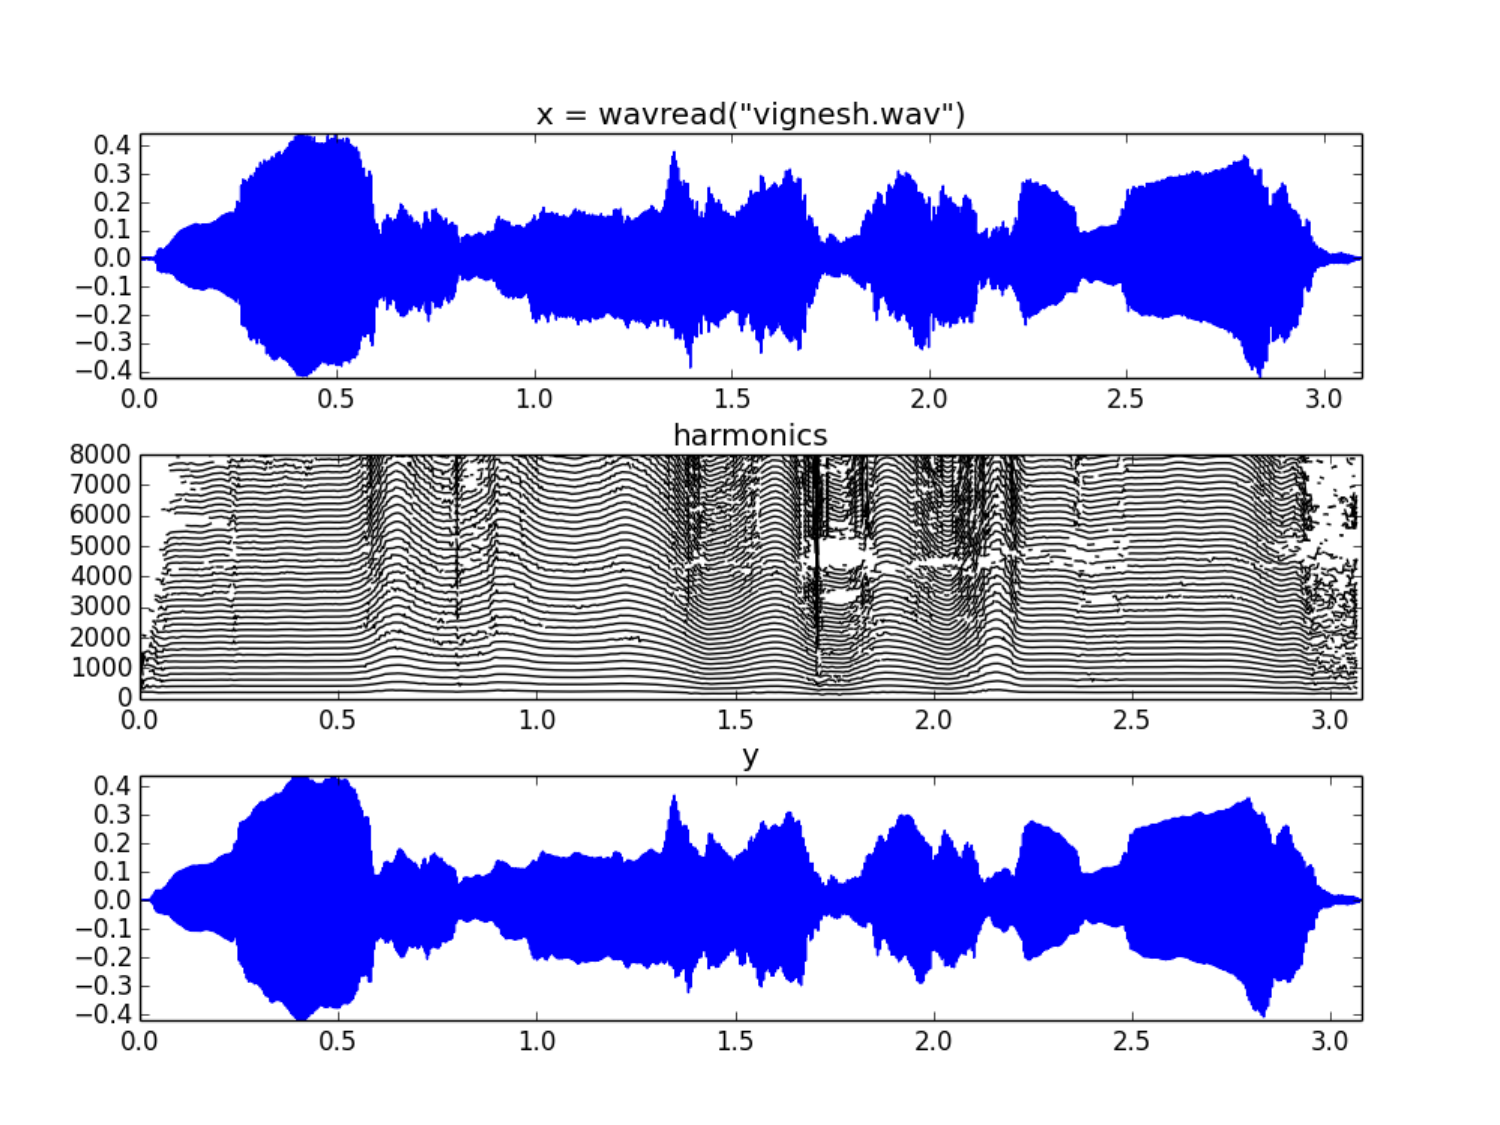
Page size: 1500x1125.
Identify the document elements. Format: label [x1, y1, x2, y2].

picture [59, 93, 1413, 1088]
